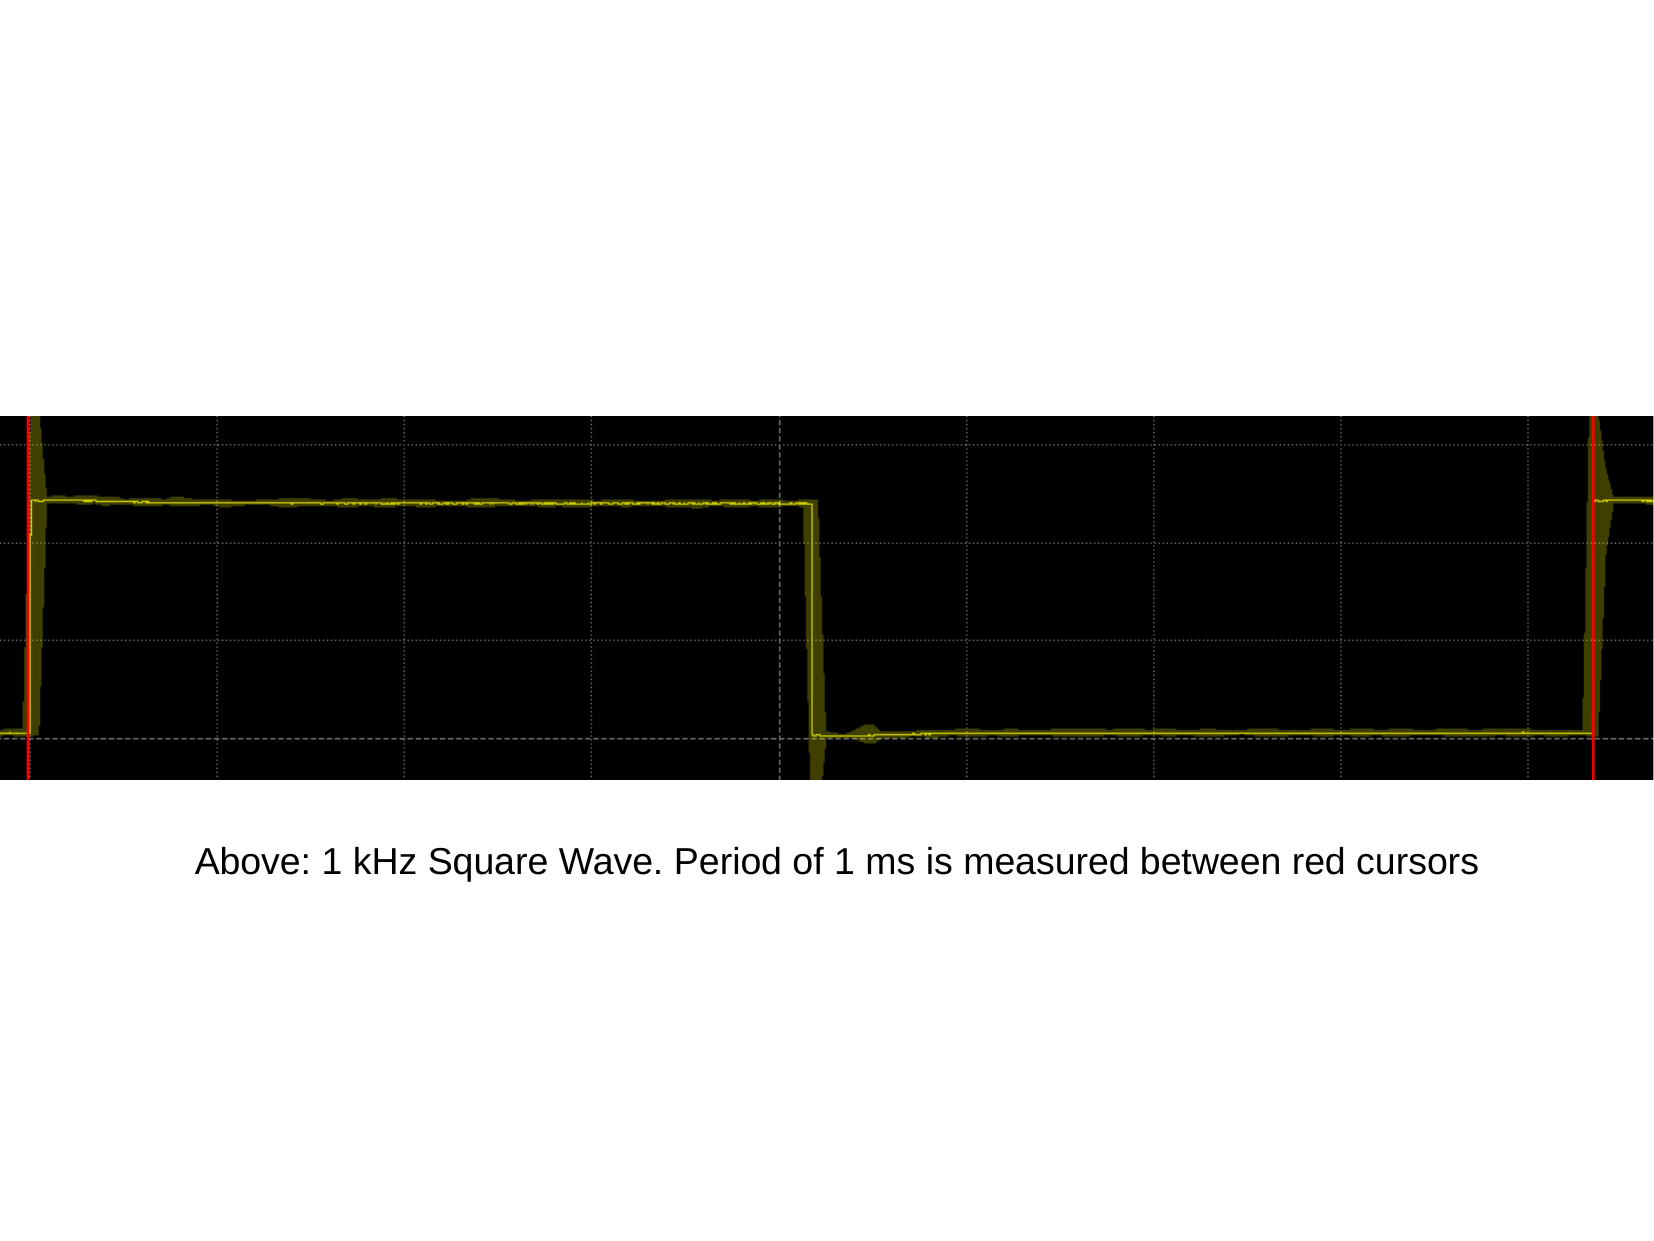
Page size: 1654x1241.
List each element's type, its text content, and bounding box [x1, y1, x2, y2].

text_box Above: 1 kHz Square Wave. Period of 1 ms is measured between red cursors [180, 833, 1496, 901]
picture [0, 416, 1654, 781]
